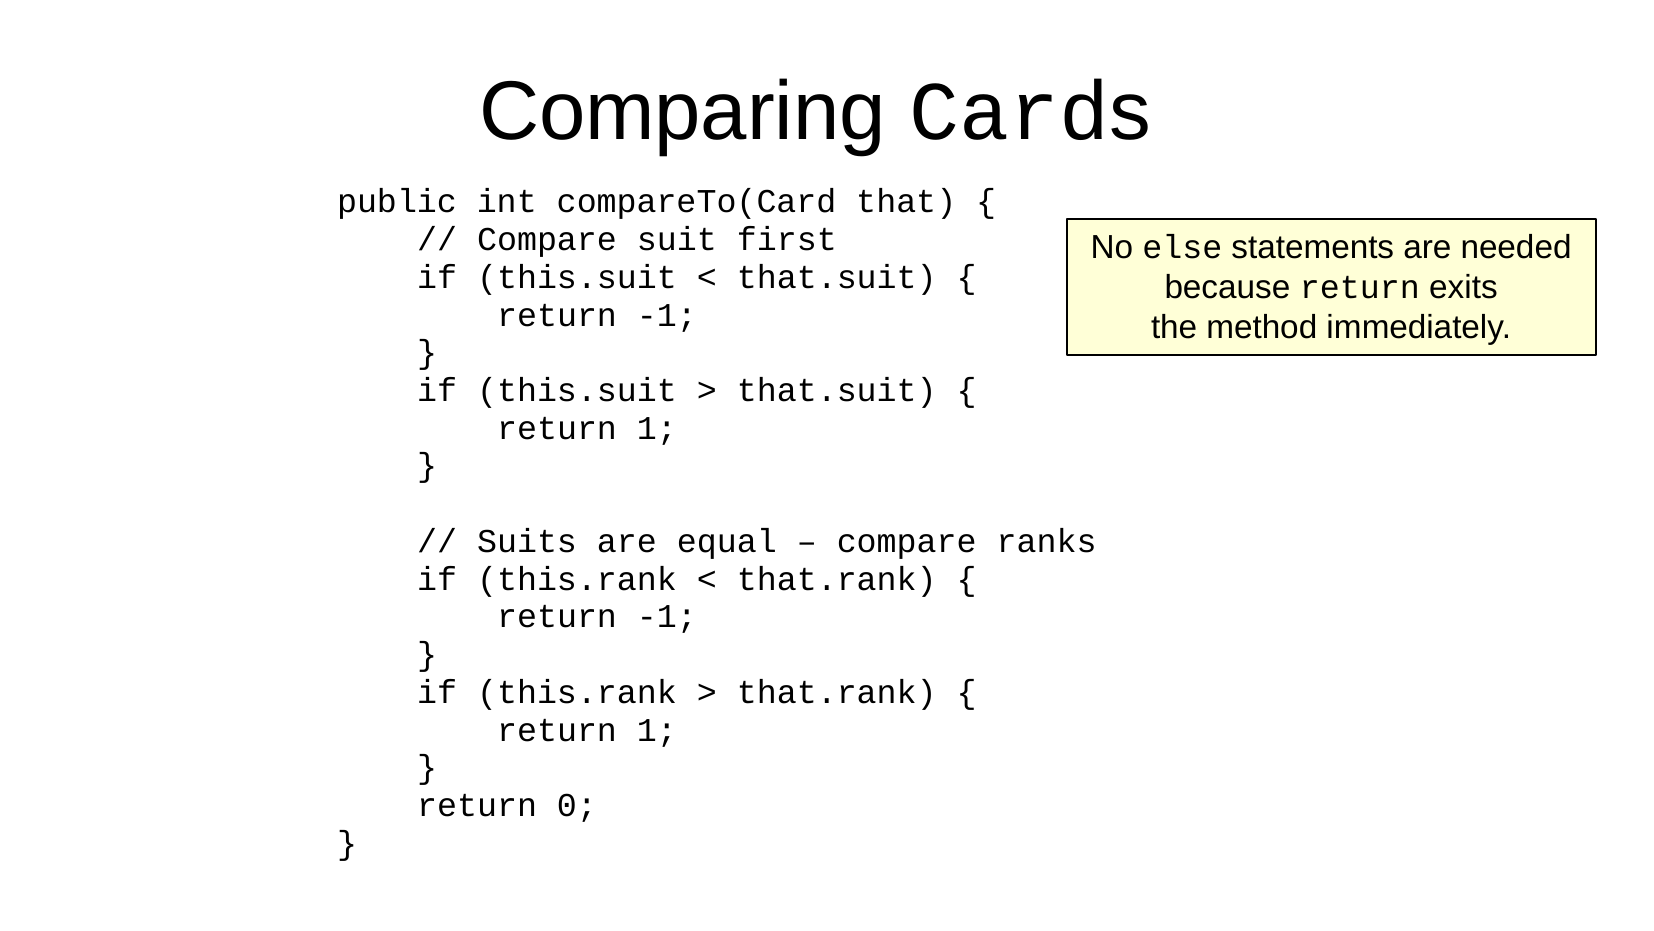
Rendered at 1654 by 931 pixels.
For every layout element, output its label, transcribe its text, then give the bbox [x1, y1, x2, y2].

text_box public int compareTo(Card that) { // Compare suit first if (this.suit < that.suit) { return -1; } if (this.suit > that.suit) { return 1; } // Suits are equal – compare ranks if (this.rank < that.rank) { return -1; } if (this.rank > that.rank) { return 1; } return 0; } [322, 177, 1354, 910]
title Comparing Cards [82, 37, 1571, 193]
text_box No else statements are needed because return exits the method immediately. [1066, 218, 1596, 356]
